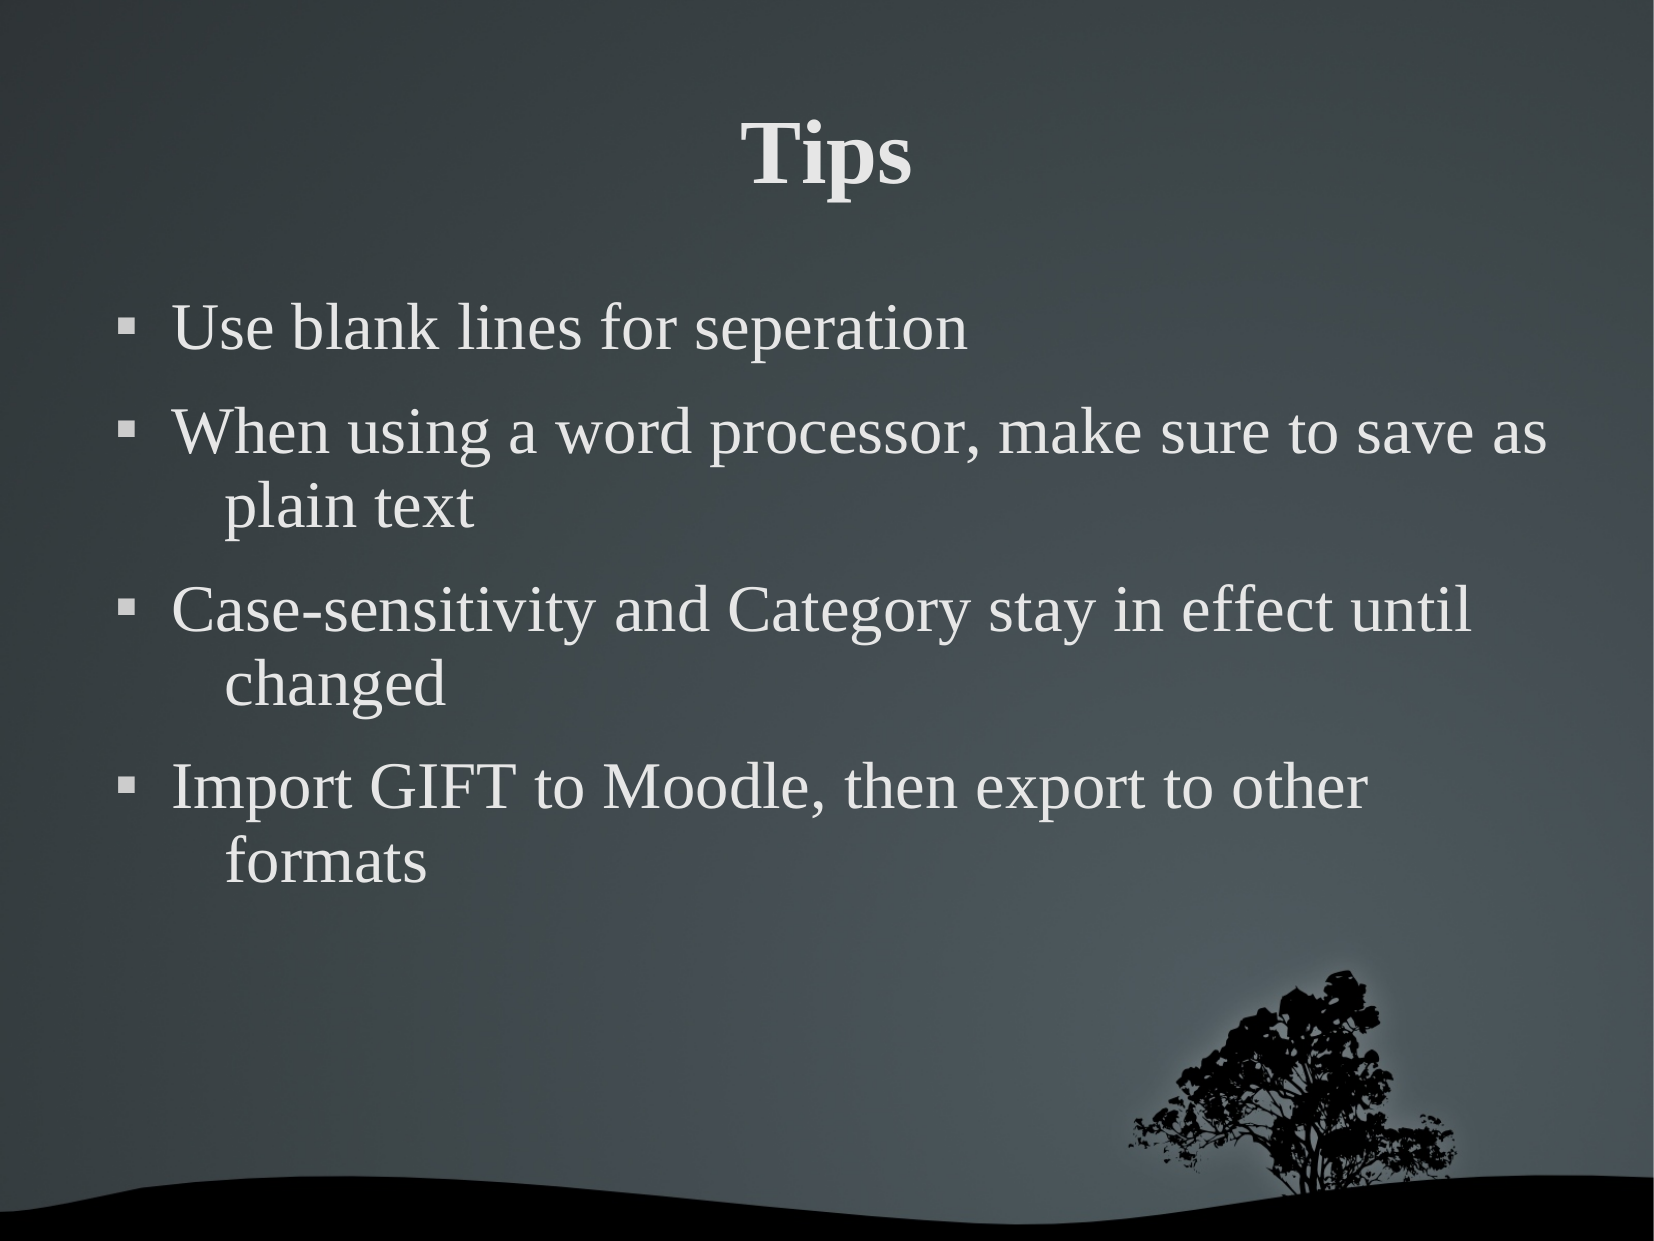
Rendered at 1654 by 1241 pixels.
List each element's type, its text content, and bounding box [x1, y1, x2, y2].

title Tips [82, 56, 1571, 250]
picture [0, 0, 1654, 1241]
list Use blank lines for seperation When using a word processor, make sure to save as plain text Case-sensitivity and Category stay in effect until changed Import GIFT to Moodle, then export to other formats [82, 290, 1571, 1094]
